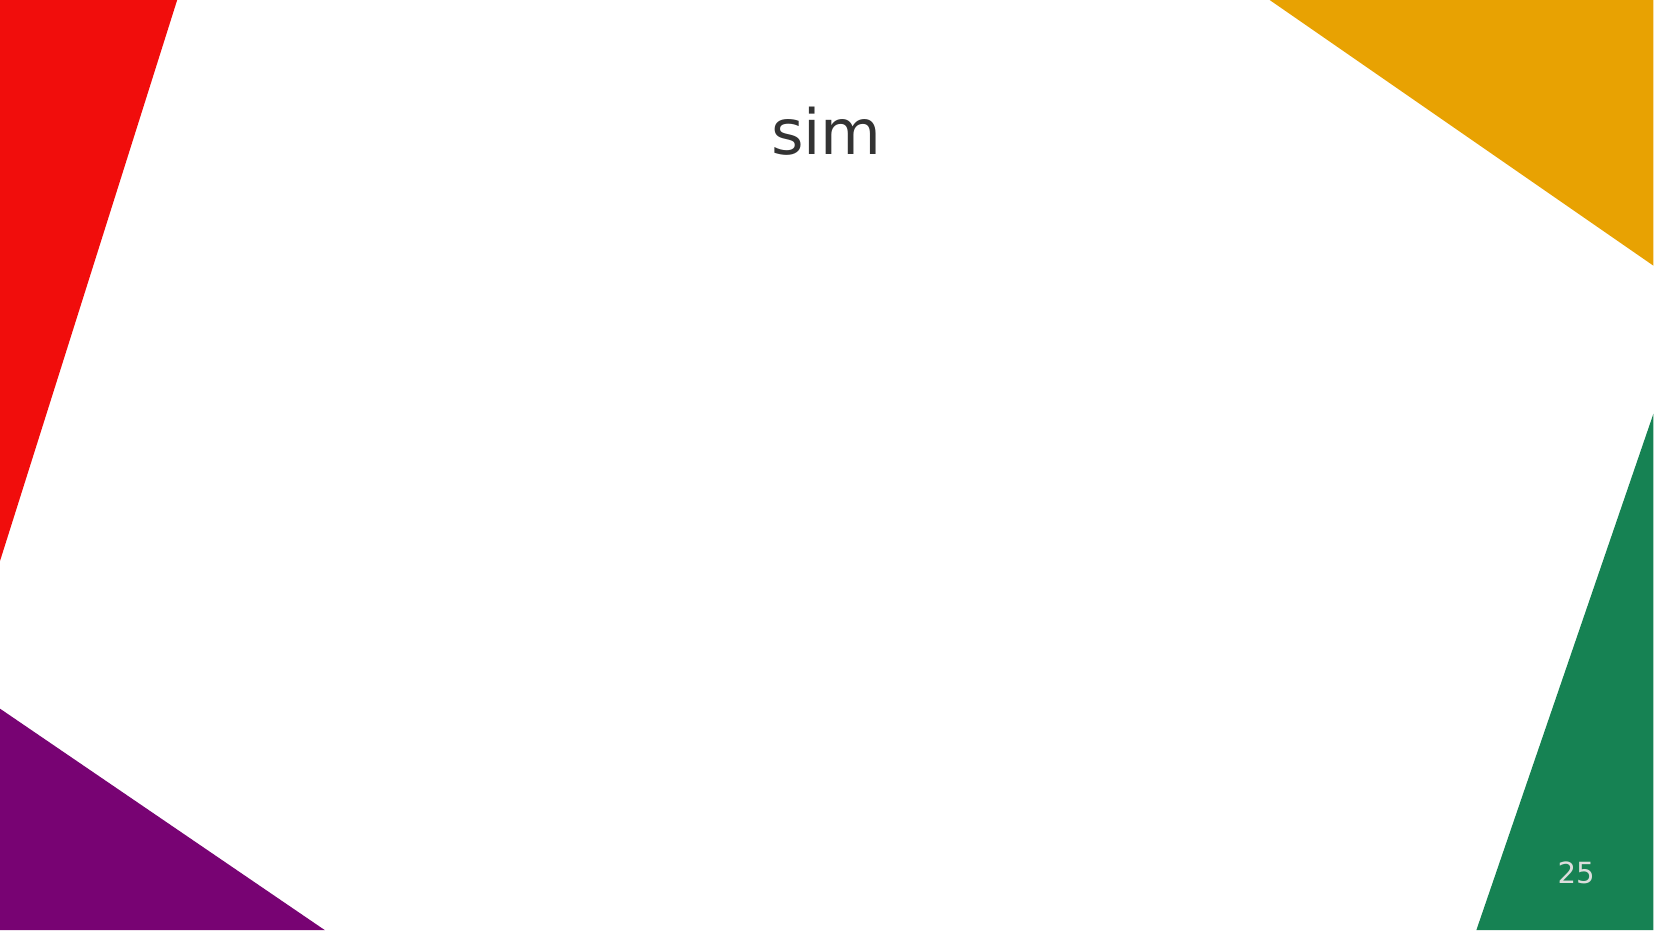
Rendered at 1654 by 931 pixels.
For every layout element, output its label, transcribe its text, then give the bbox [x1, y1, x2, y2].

title sim [118, 59, 1536, 207]
